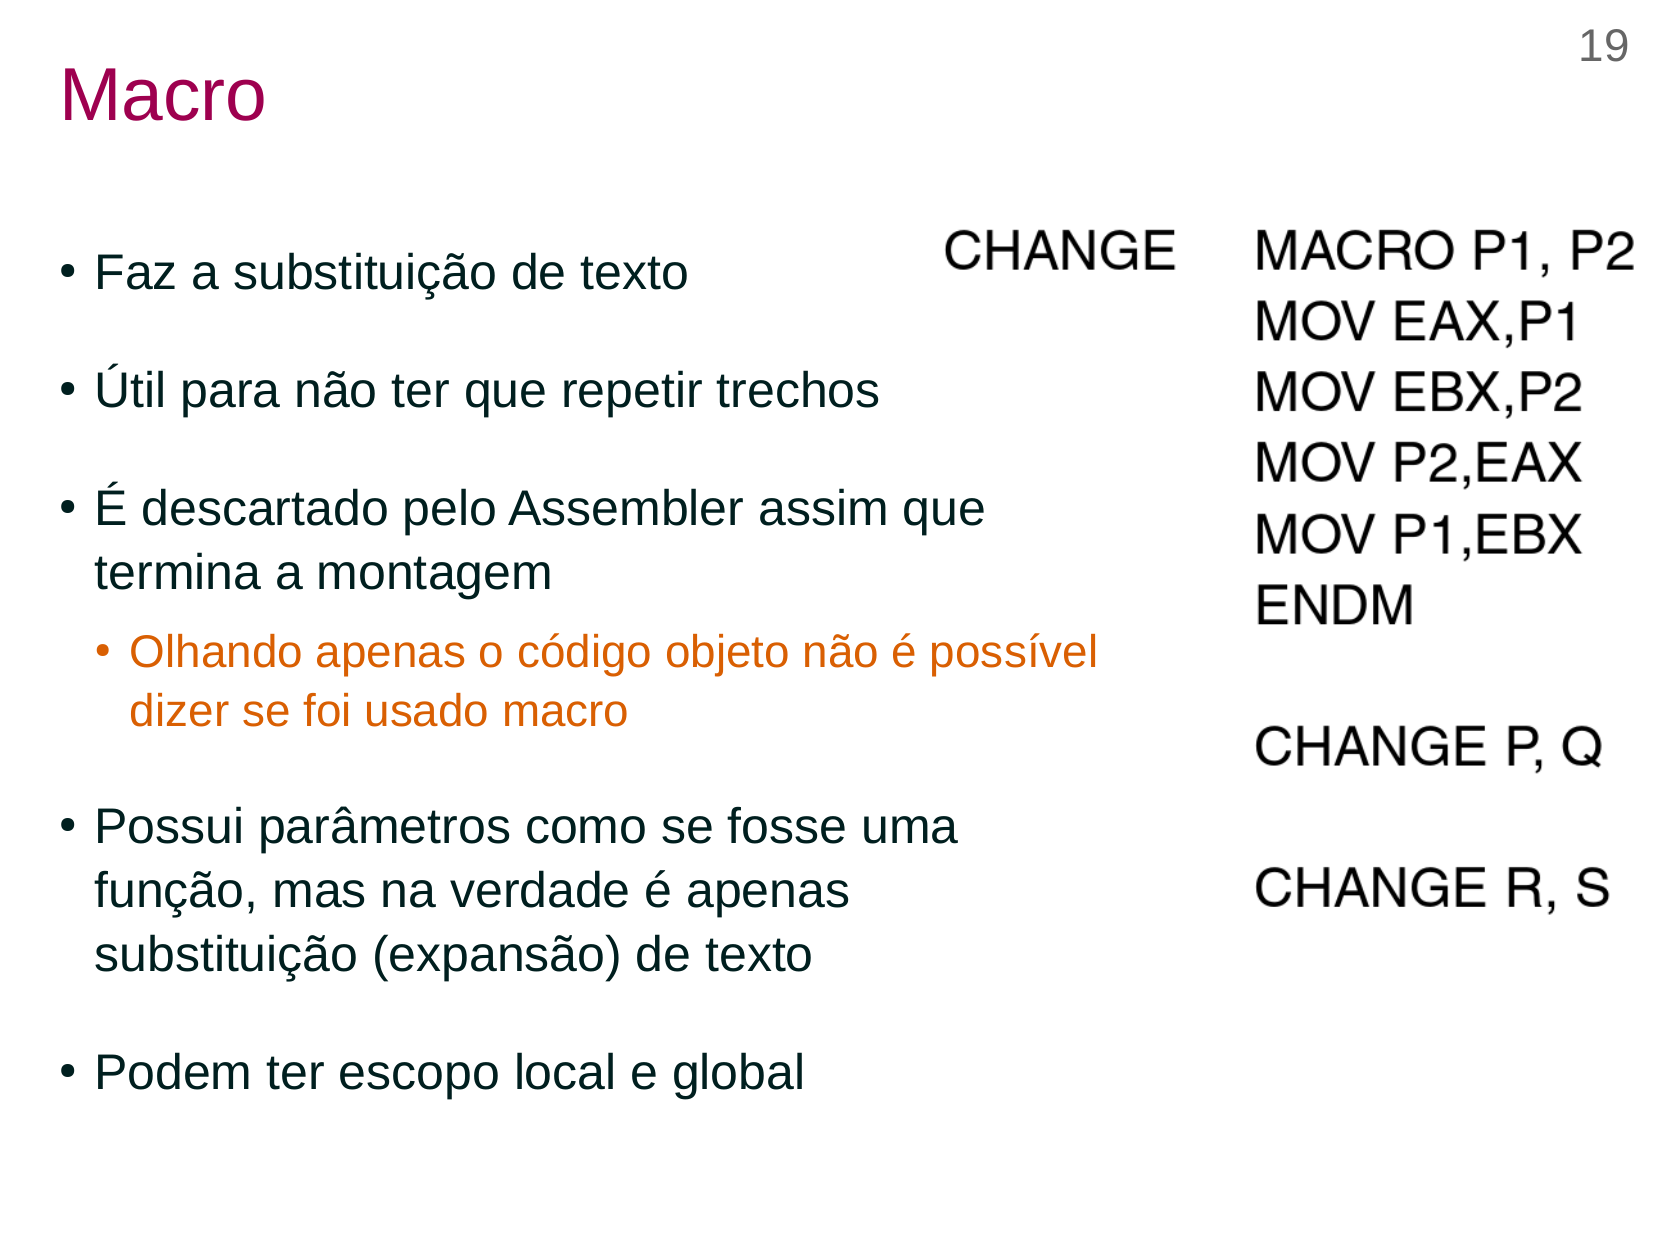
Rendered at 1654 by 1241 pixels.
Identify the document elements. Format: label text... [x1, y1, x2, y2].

list Faz a substituição de texto Útil para não ter que repetir trechos É descartado pelo Assembler assim que termina a montagem Olhando apenas o código objeto não é possível dizer se foi usado macro Possui parâmetros como se fosse uma função, mas na verdade é apenas substituição (expansão) de texto Podem ter escopo local e global [59, 236, 1108, 1211]
picture [942, 221, 1639, 916]
title Macro [59, 29, 1595, 148]
